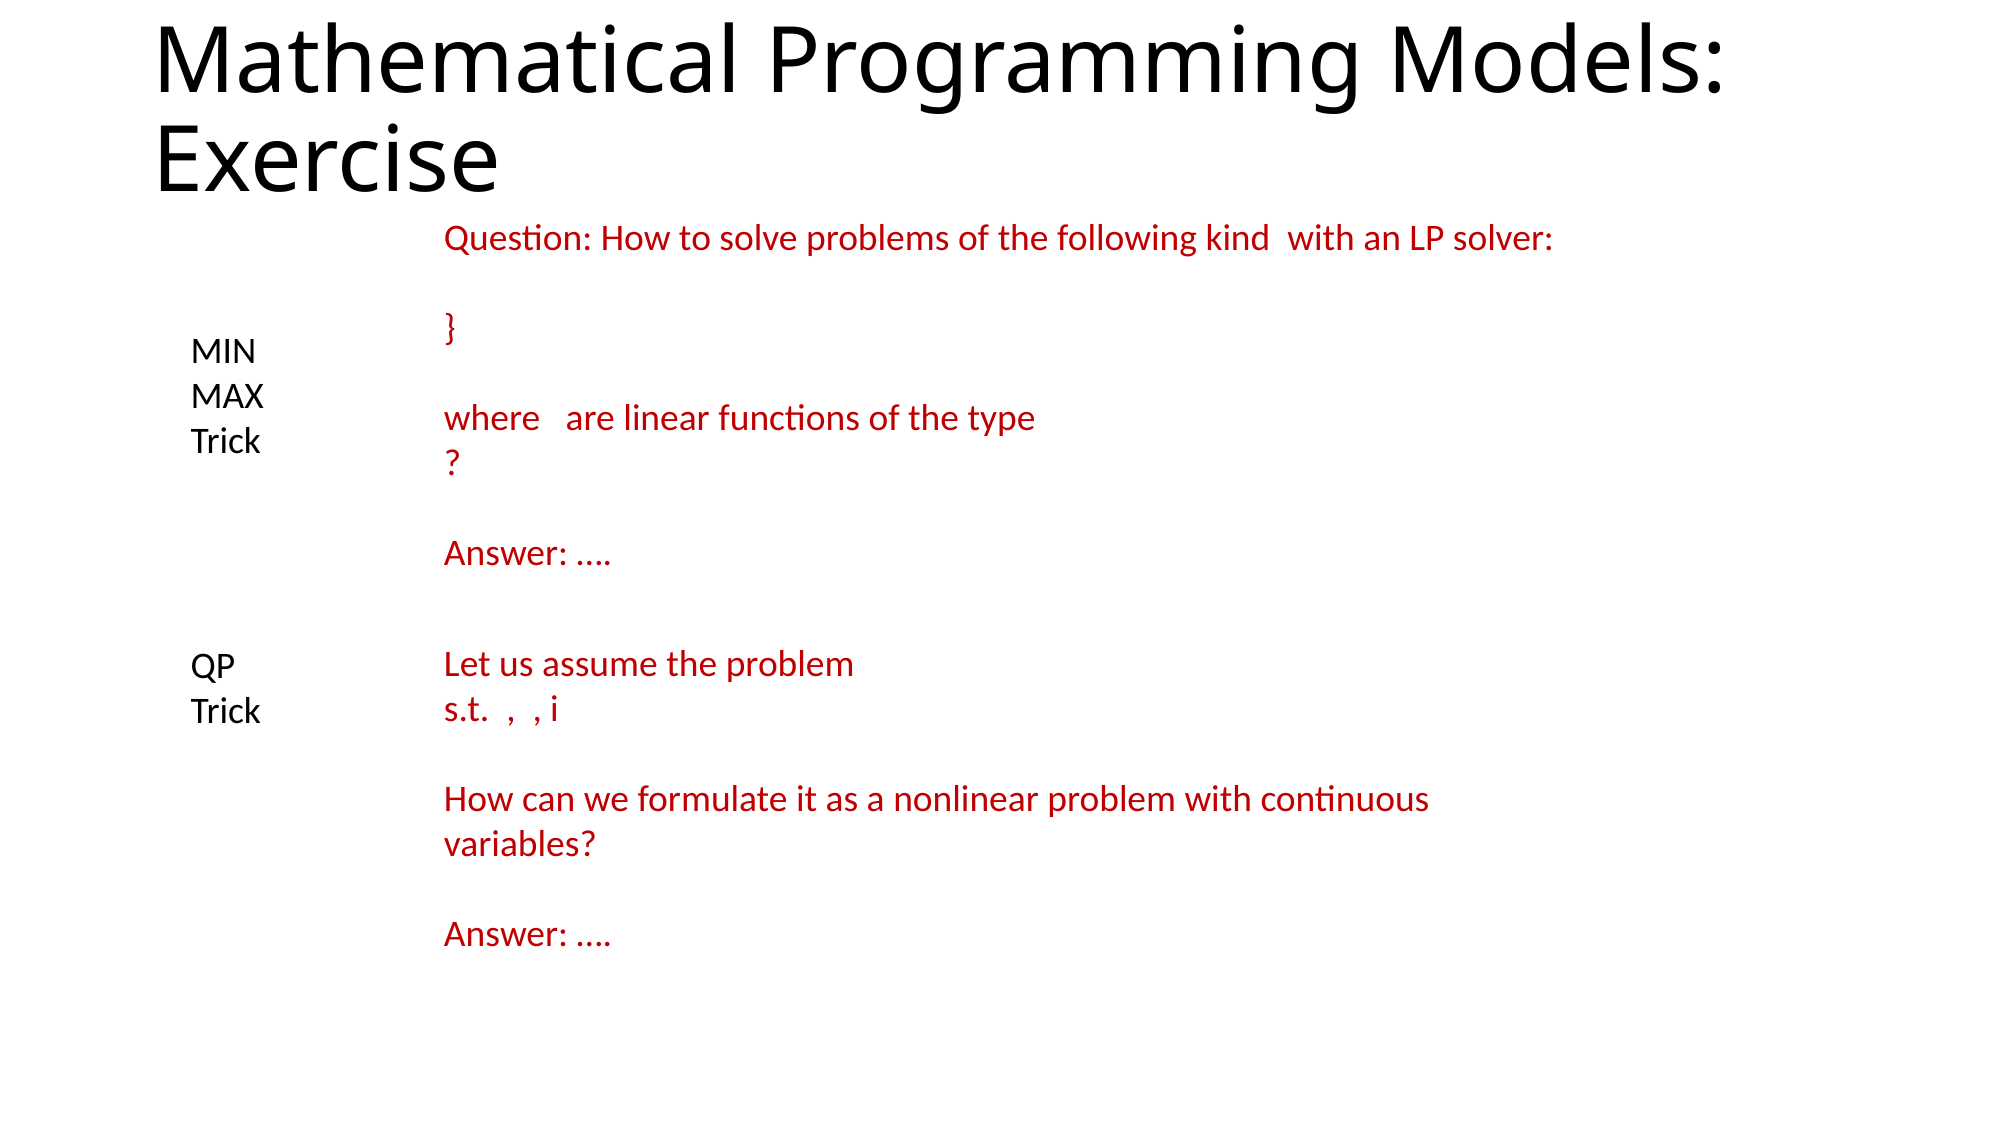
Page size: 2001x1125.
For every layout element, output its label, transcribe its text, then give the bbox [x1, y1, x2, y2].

text_box MIN MAX Trick QP Trick [175, 318, 412, 743]
text_box Question: How to solve problems of the following kind with an LP solver: } where are linear functions of the type ? Answer: …. [428, 205, 1648, 1039]
text_box Let us assume the problem s.t. , , i How can we formulate it as a nonlinear problem with continuous variables? Answer: …. [428, 630, 1529, 1056]
title Mathematical Programming Models: Exercise [137, 3, 1863, 222]
